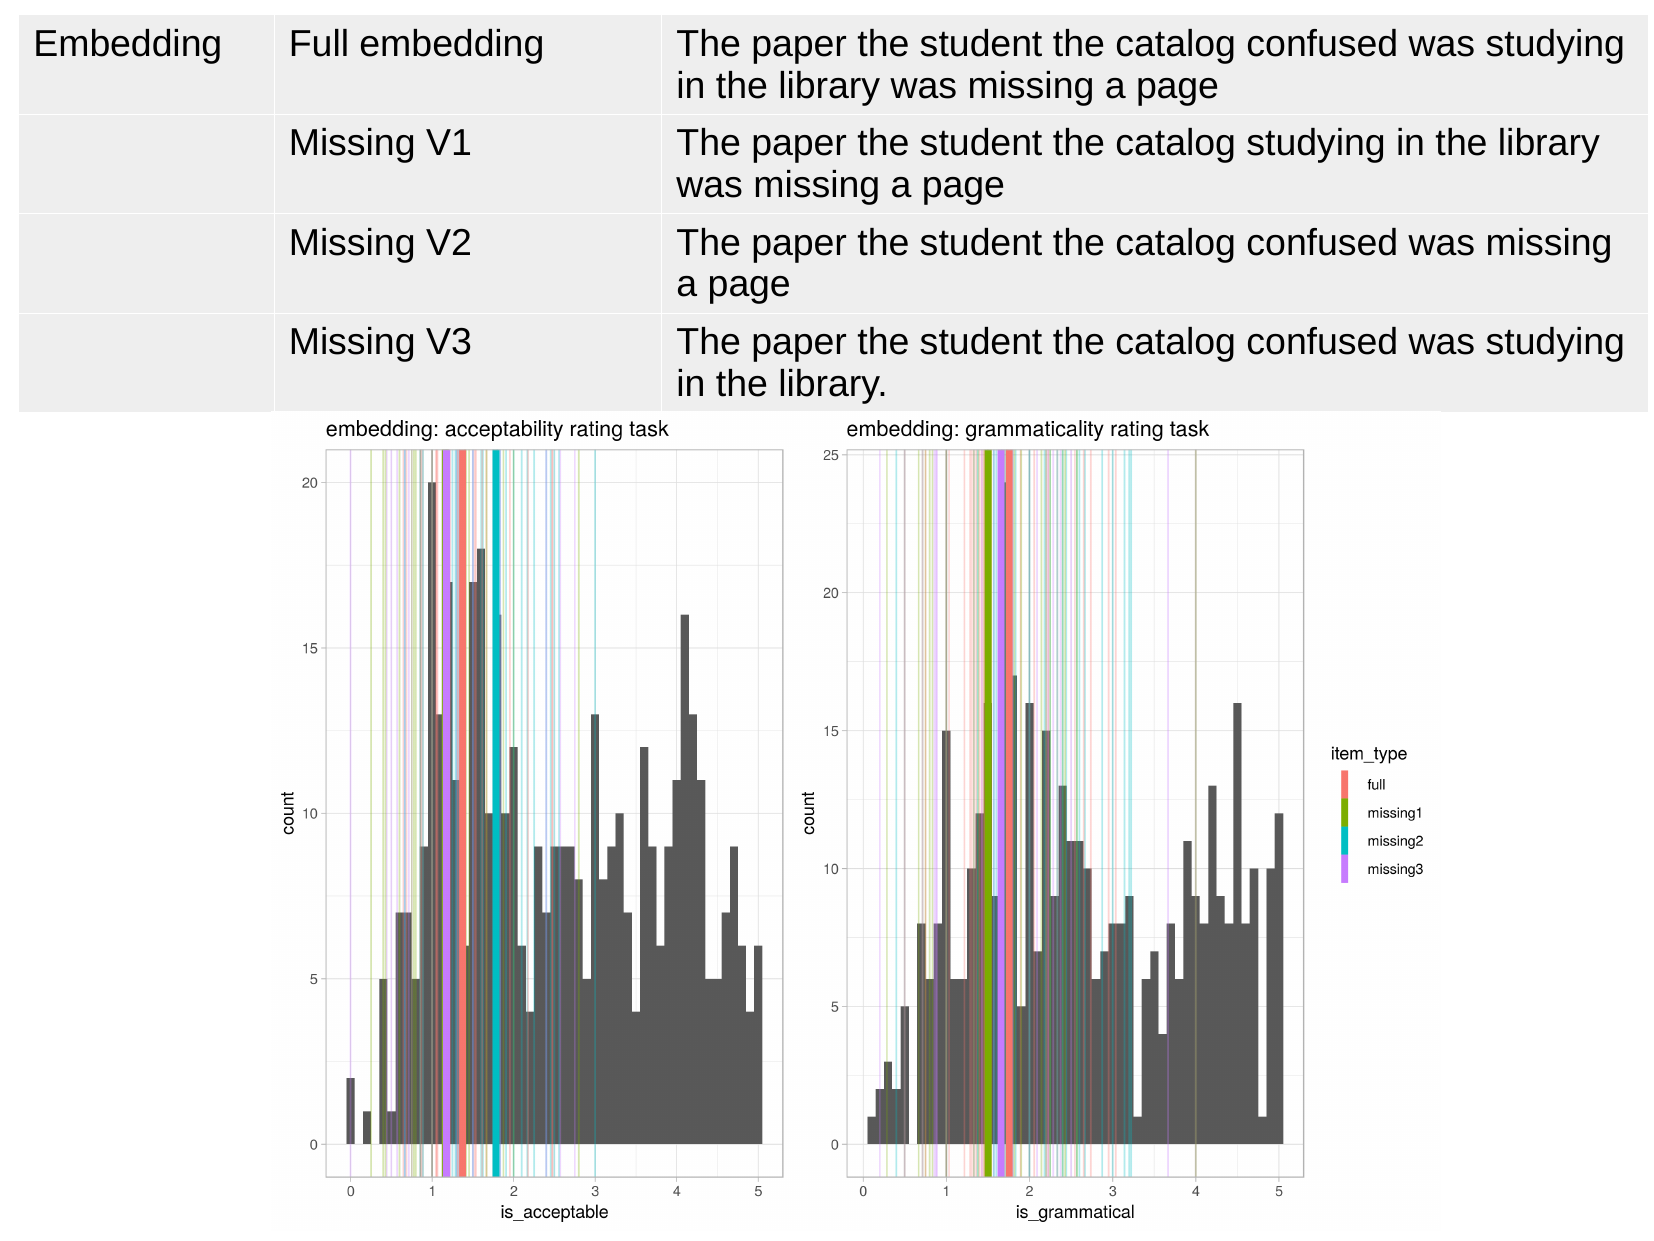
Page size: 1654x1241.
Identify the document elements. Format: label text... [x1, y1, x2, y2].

table_header Full embedding [275, 15, 661, 114]
picture [271, 411, 1441, 1231]
table_cell [19, 115, 274, 213]
table_cell Missing V1 [275, 115, 661, 213]
table_cell Missing V2 [275, 214, 661, 313]
table_cell The paper the student the catalog studying in the library was missing a page [662, 115, 1648, 213]
table_cell [19, 214, 274, 313]
table_cell The paper the student the catalog confused was studying in the library. [662, 314, 1648, 412]
table_header The paper the student the catalog confused was studying in the library was missing a page [662, 15, 1648, 114]
table_cell The paper the student the catalog confused was missing a page [662, 214, 1648, 313]
table_cell Missing V3 [275, 314, 661, 411]
table_header Embedding [19, 15, 274, 114]
table_cell [19, 314, 274, 412]
